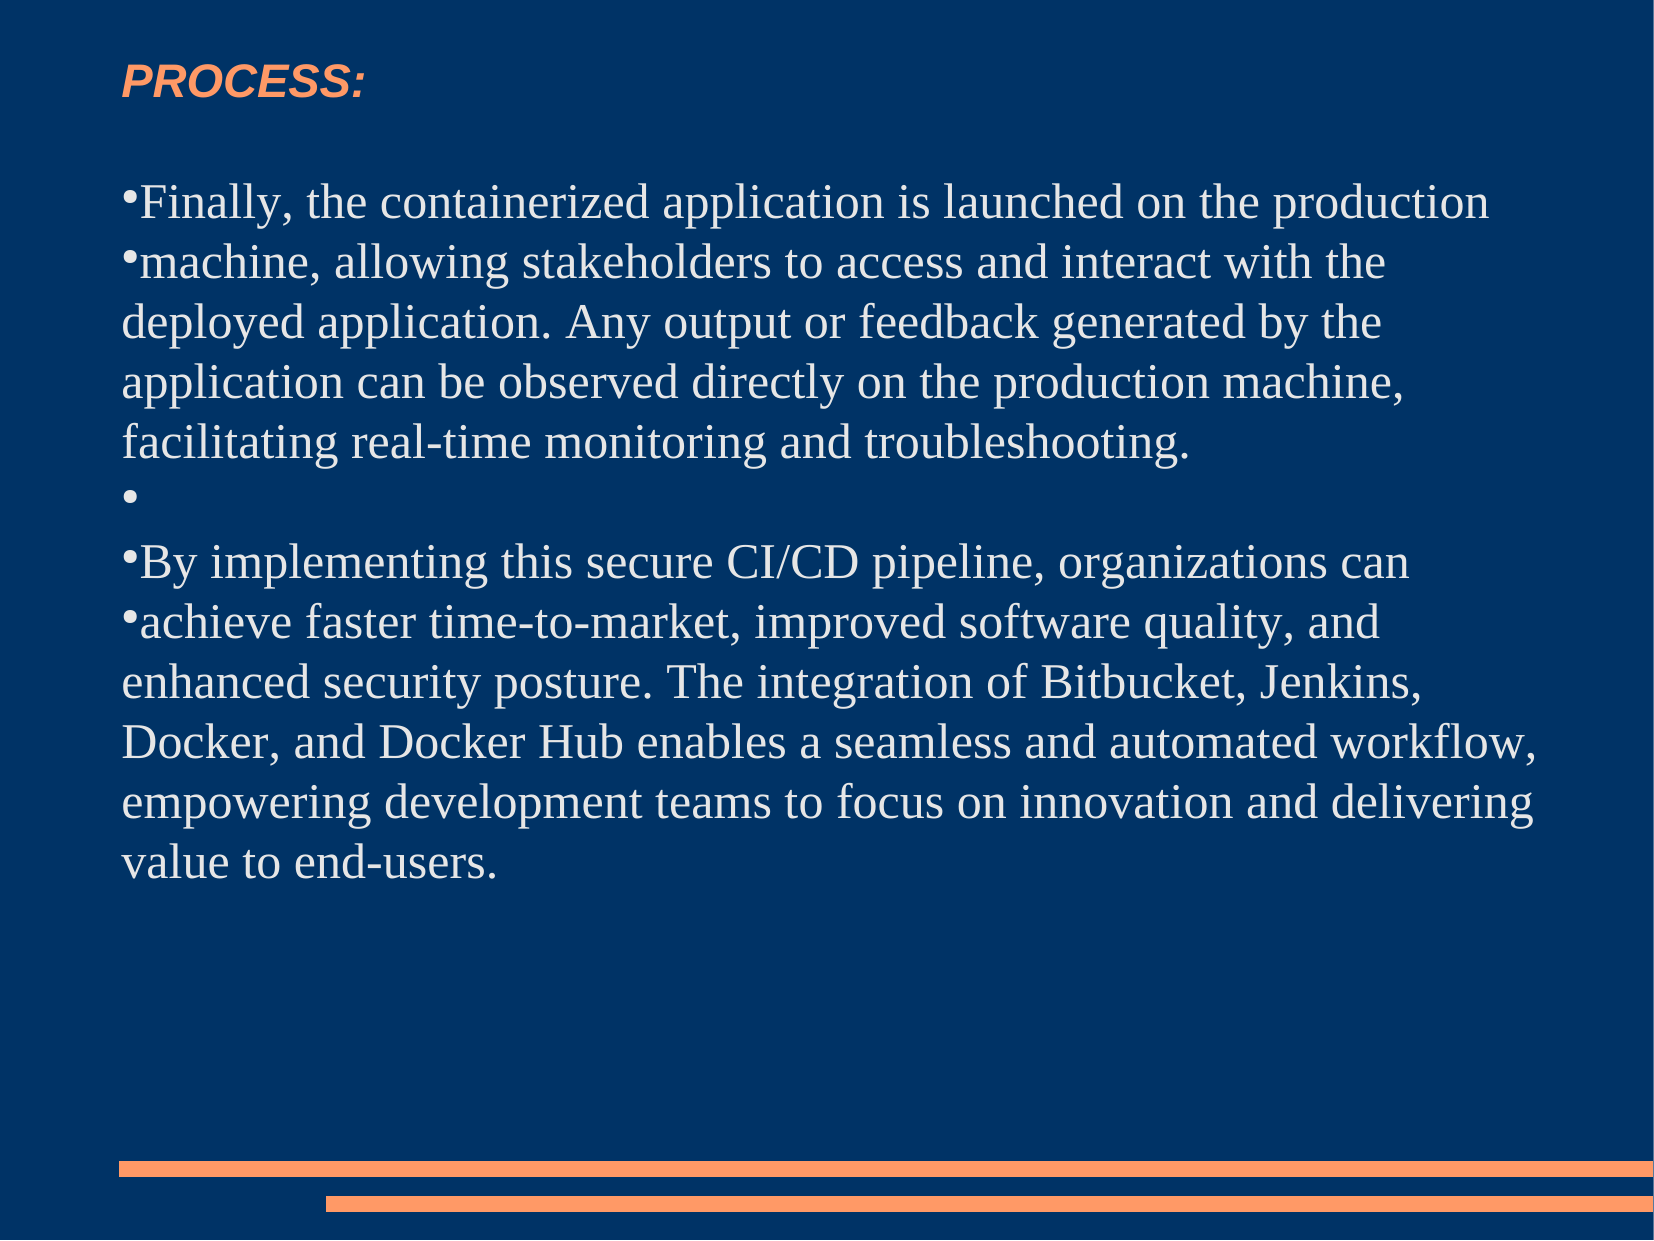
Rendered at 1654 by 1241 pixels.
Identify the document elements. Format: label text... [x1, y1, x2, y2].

title PROCESS: [121, 0, 1534, 168]
list Finally, the containerized application is launched on the production machine, allowing stakeholders to access and interact with the deployed application. Any output or feedback generated by the application can be observed directly on the production machine, facilitating real-time monitoring and troubleshooting. By implementing this secure CI/CD pipeline, organizations can achieve faster time-to-market, improved software quality, and enhanced security posture. The integration of Bitbucket, Jenkins, Docker, and Docker Hub enables a seamless and automated workflow, empowering development teams to focus on innovation and delivering value to end-users. [121, 168, 1561, 979]
